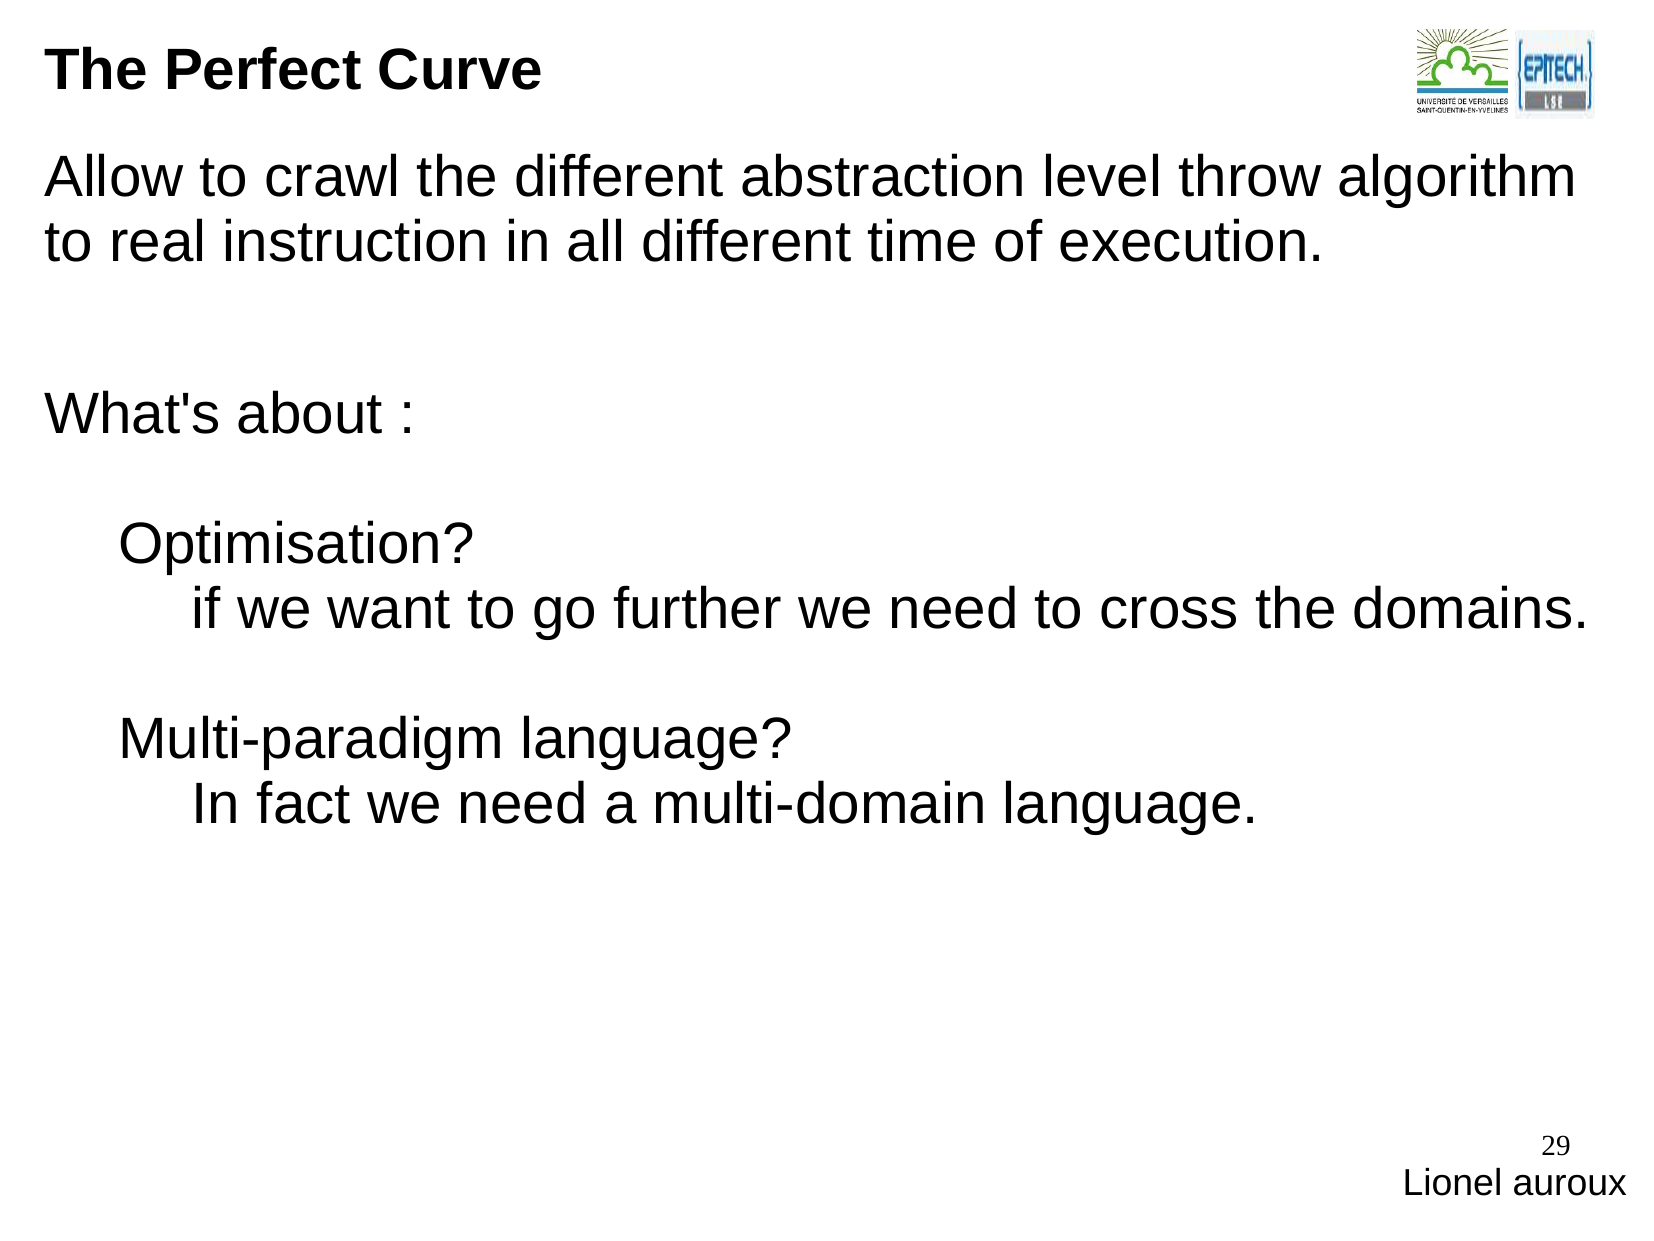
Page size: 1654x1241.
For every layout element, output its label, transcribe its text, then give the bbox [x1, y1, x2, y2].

picture [1515, 30, 1595, 119]
picture [1417, 29, 1508, 113]
text_box Lionel auroux [1387, 1153, 1642, 1211]
text_box The Perfect Curve Allow to crawl the different abstraction level throw algorithm to real instruction in all different time of execution. What's about : Optimisation? if we want to go further we need to cross the domains. Multi-paradigm language? In fact we need a multi-domain language. [29, 29, 1625, 1182]
